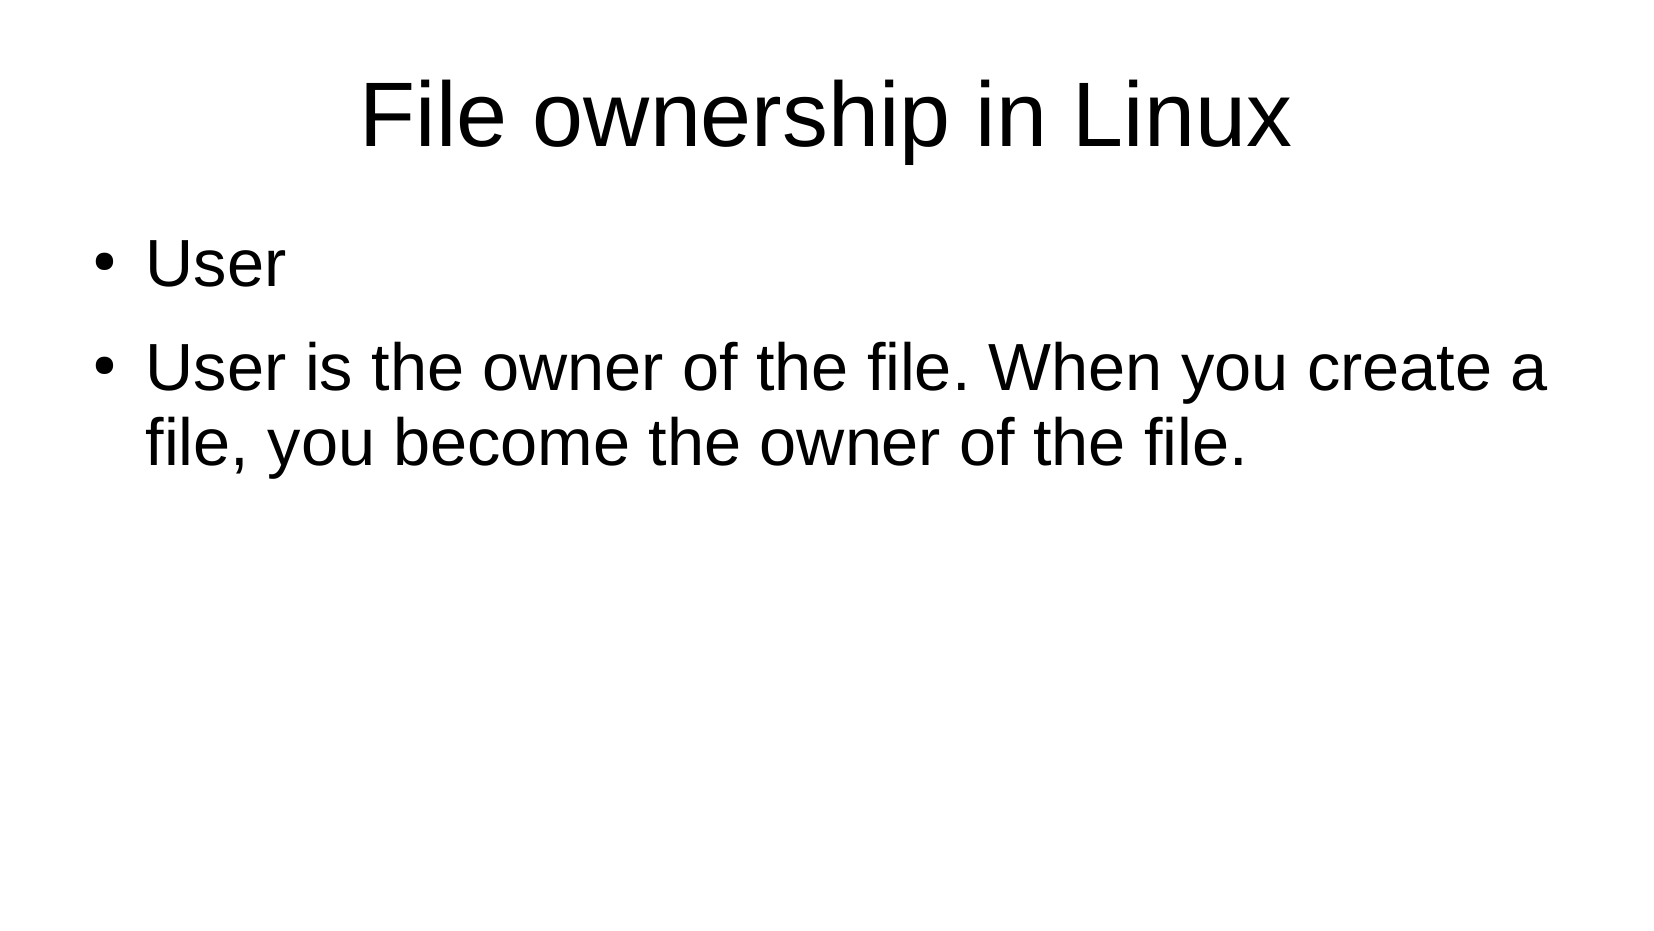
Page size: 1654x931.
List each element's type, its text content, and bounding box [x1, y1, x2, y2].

title File ownership in Linux [82, 37, 1571, 193]
list User User is the owner of the file. When you create a file, you become the owner of the file. [75, 225, 1564, 766]
